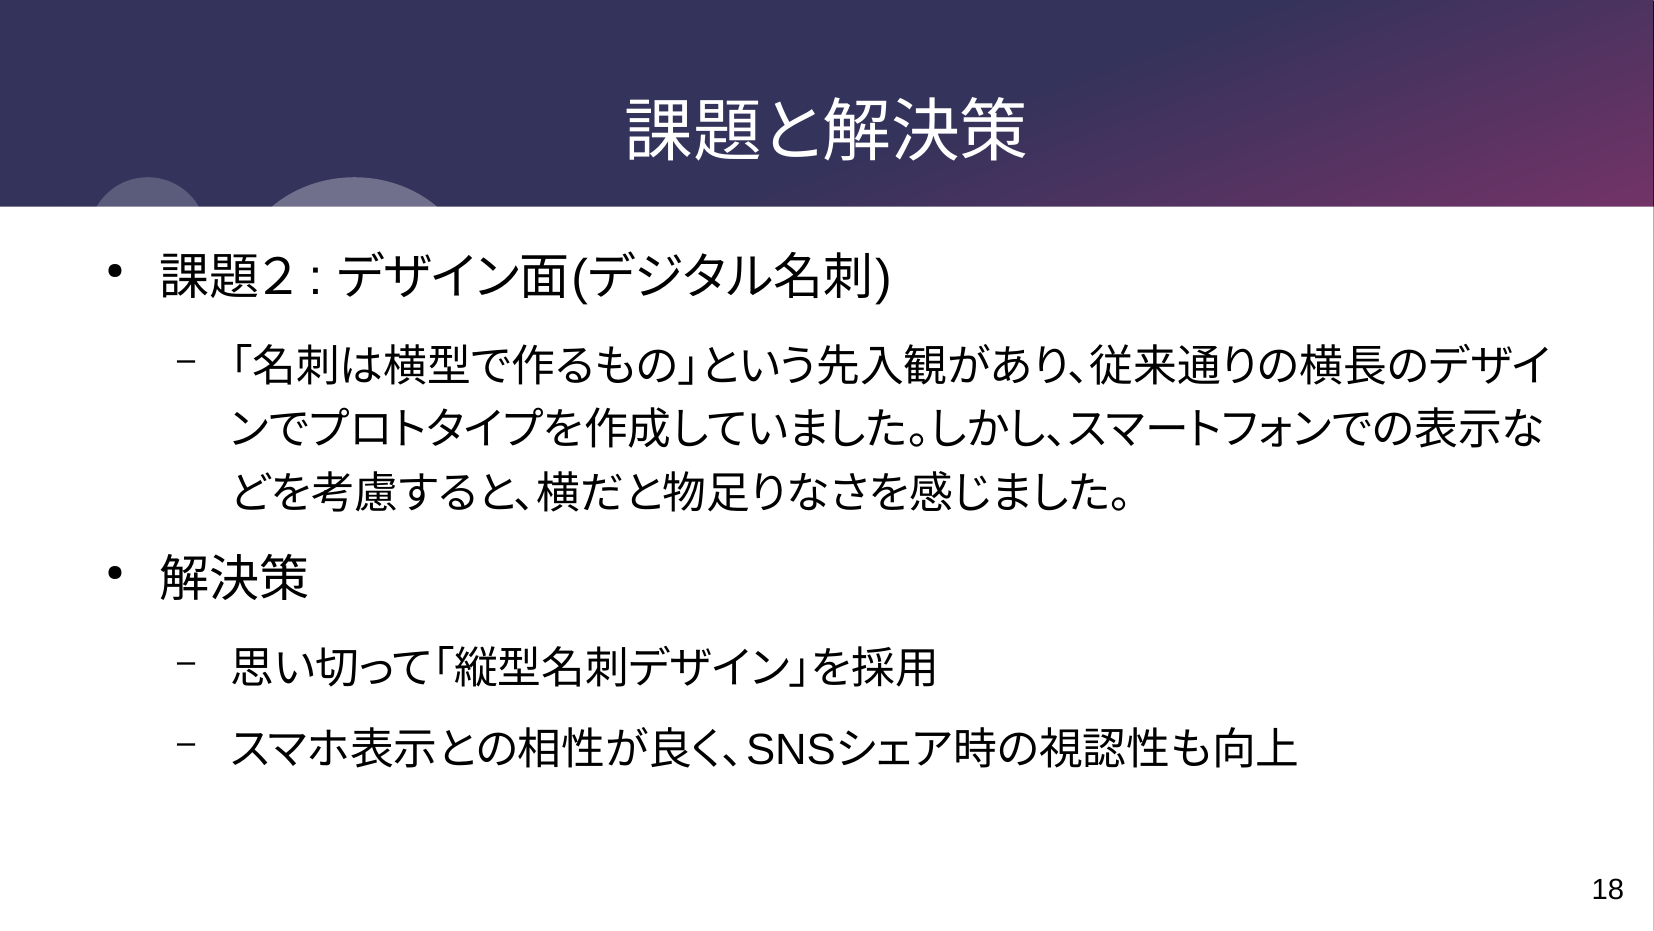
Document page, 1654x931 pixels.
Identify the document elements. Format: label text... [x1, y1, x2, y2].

list 課題２ : デザイン面(デジタル名刺) 「名刺は横型で作るもの」という先入観があり、従来通りの横長のデザインでプロトタイプを作成していました。しかし、スマートフォンでの表示などを考慮すると、横だと物足りなさを感じました。 解決策 思い切って「縦型名刺デザイン」を採用 スマホ表示との相性が良く、SNSシェア時の視認性も向上 [88, 236, 1565, 827]
title 課題と解決策 [88, 44, 1565, 207]
